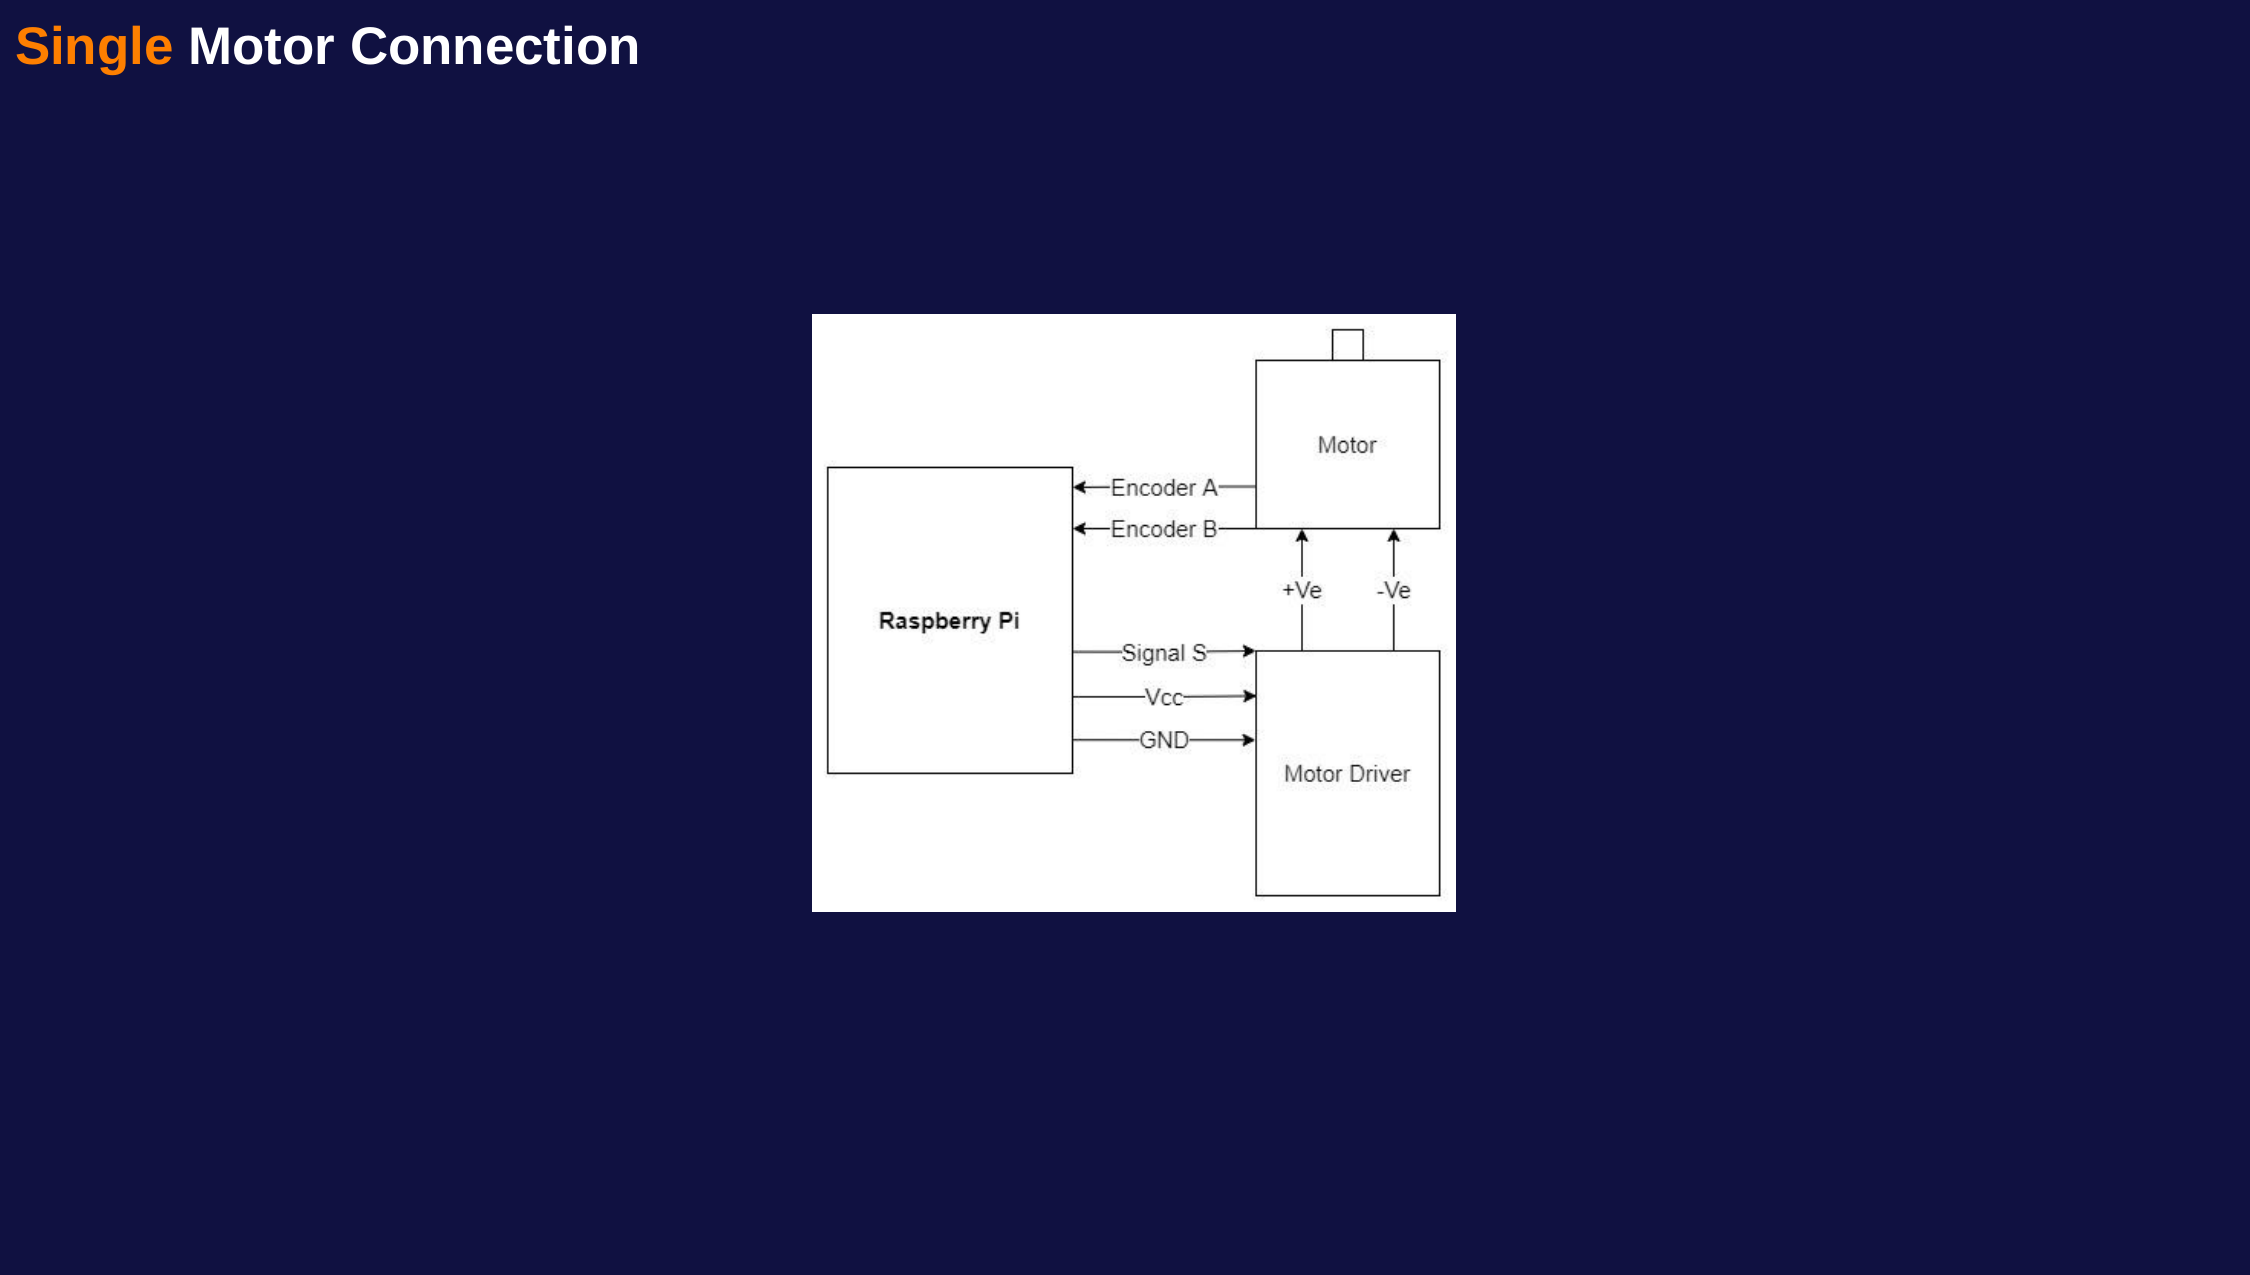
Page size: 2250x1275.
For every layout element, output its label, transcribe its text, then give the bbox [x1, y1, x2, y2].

title Single Motor Connection [0, 0, 1398, 91]
picture [812, 314, 1456, 912]
